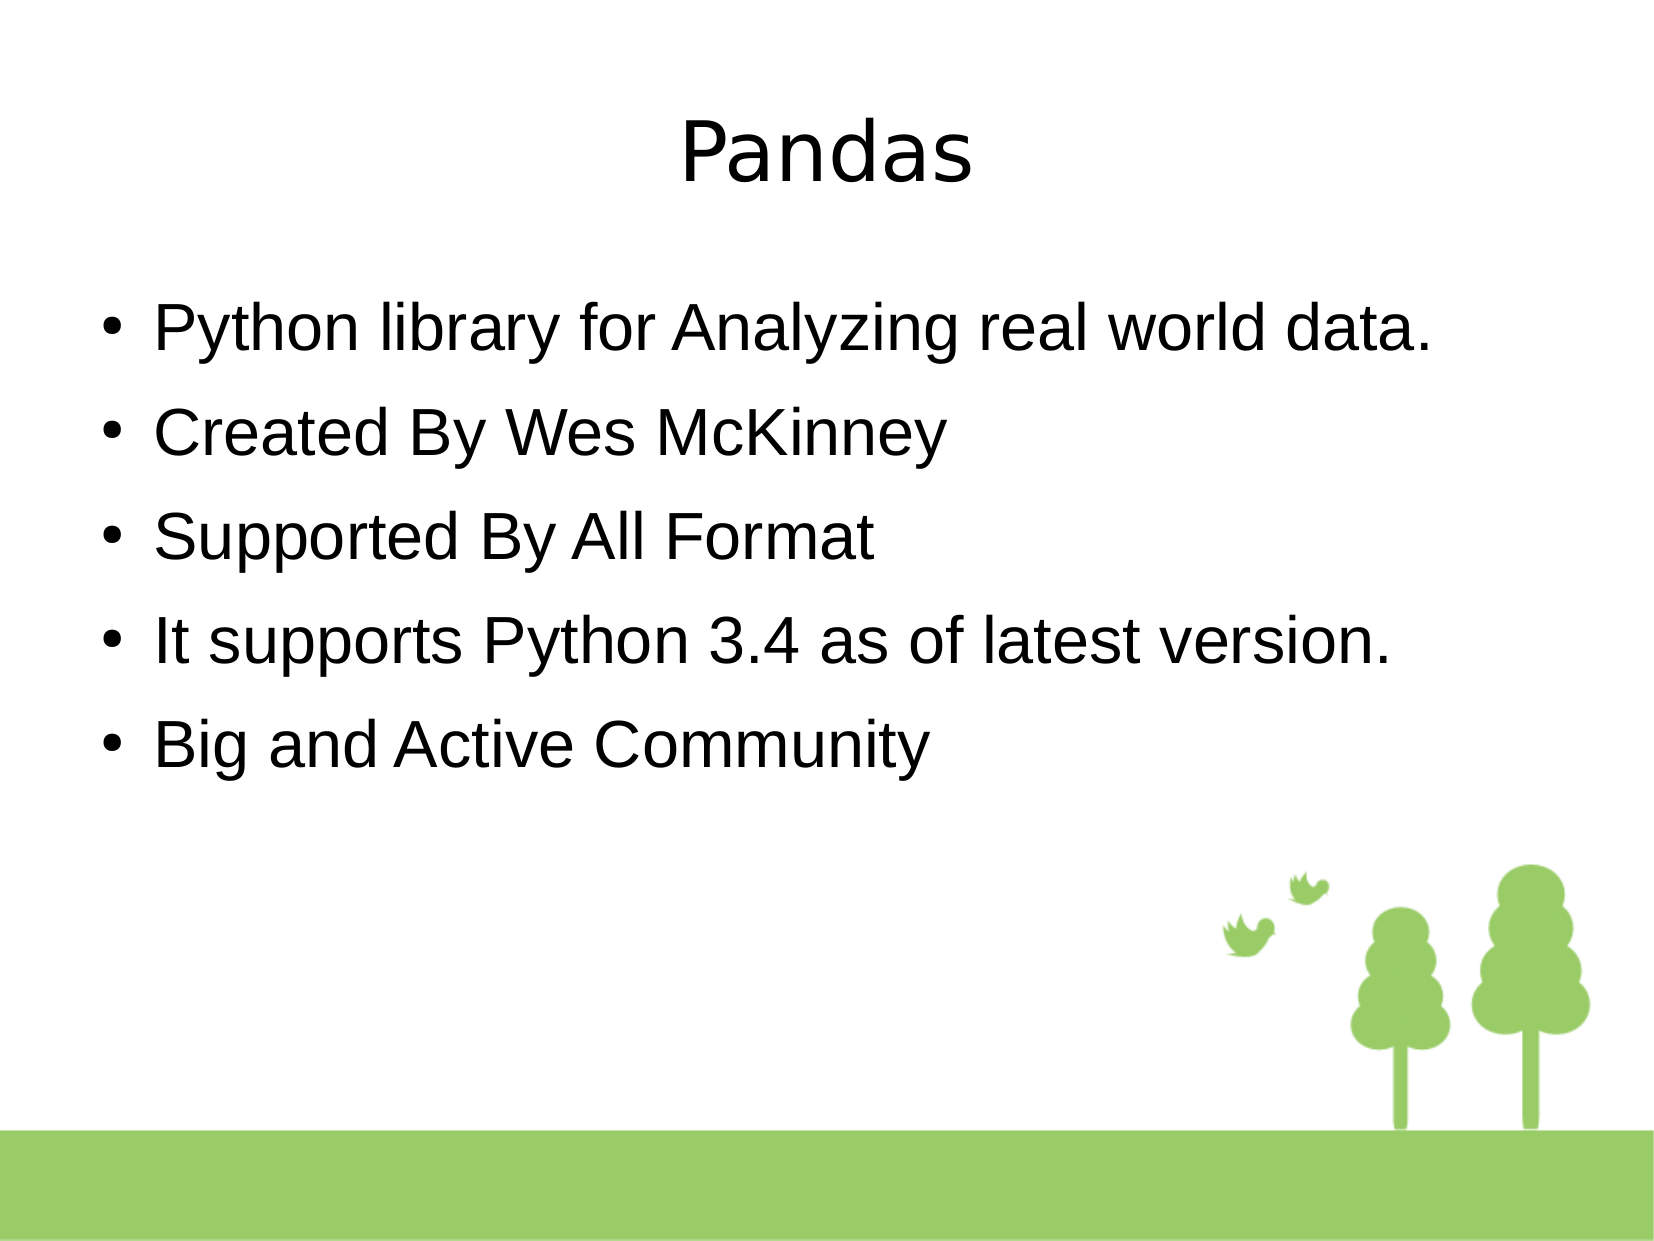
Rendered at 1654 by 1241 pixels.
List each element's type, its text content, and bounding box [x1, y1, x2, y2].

picture [0, 0, 1654, 1241]
title Pandas [82, 49, 1571, 257]
list Python library for Analyzing real world data. Created By Wes McKinney Supported By All Format It supports Python 3.4 as of latest version. Big and Active Community [82, 290, 1571, 1010]
